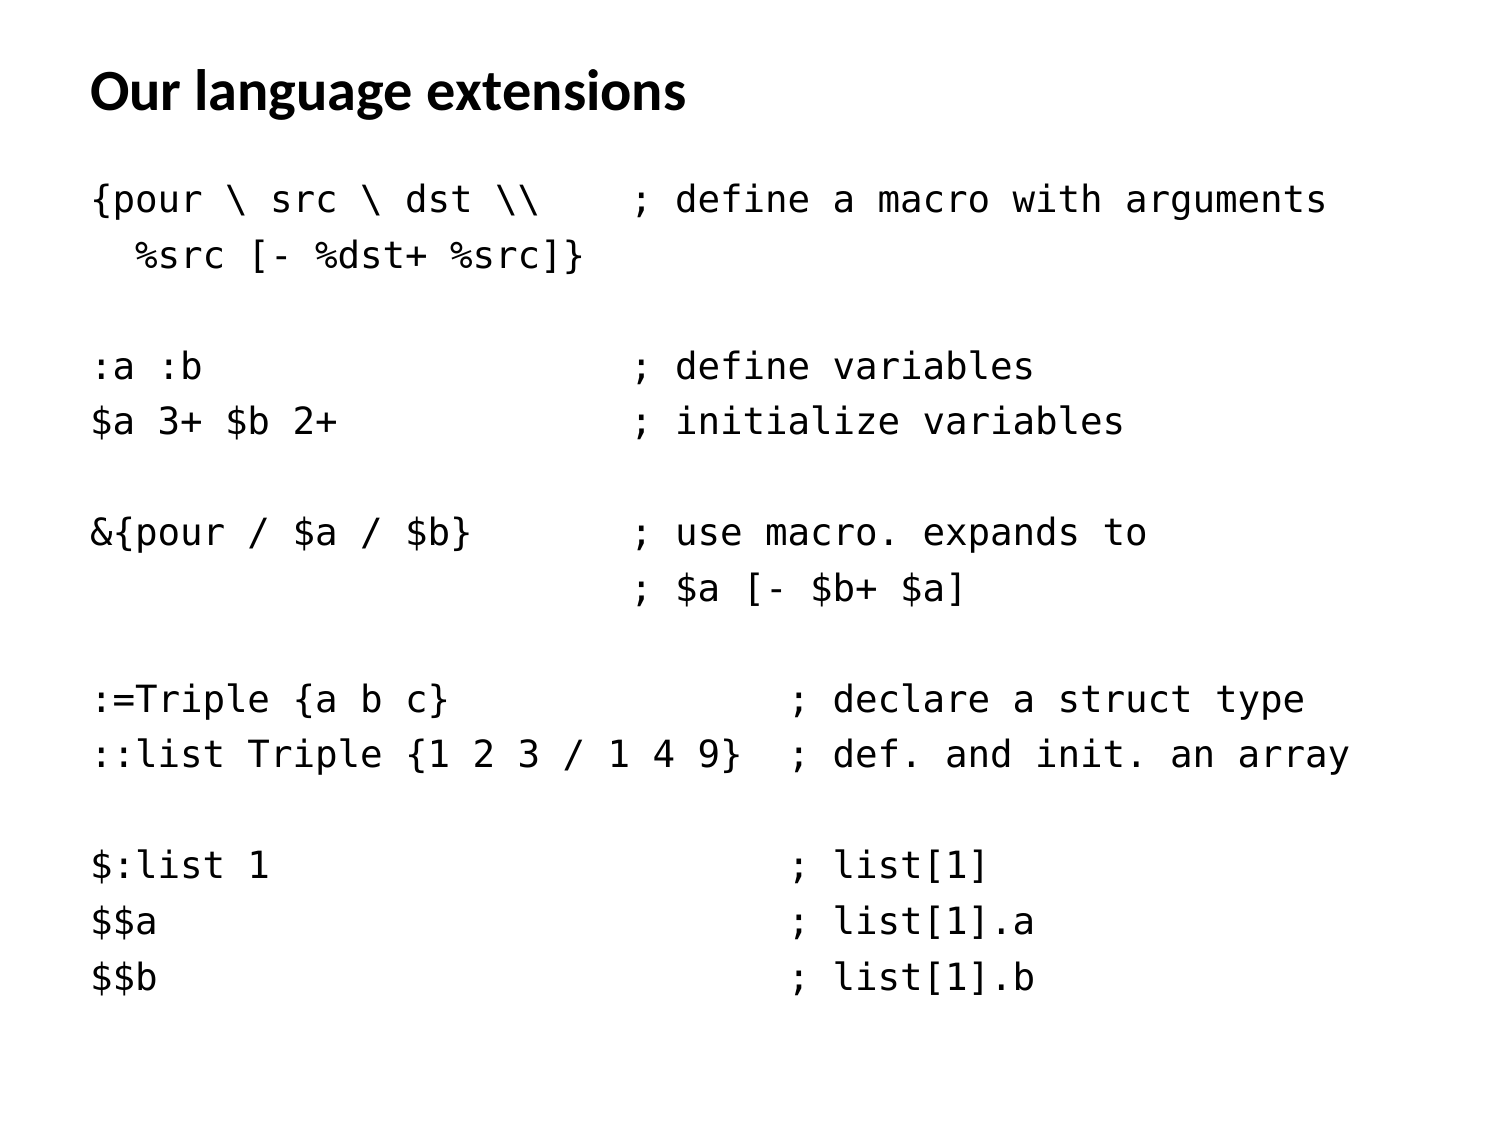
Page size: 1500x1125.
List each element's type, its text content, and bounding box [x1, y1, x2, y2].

list Our language extensions {pour \ src \ dst \\ ; define a macro with arguments %src [- %dst+ %src]} :a :b ; define variables $a 3+ $b 2+ ; initialize variables &{pour / $a / $b} ; use macro. expands to ; $a [- $b+ $a] :=Triple {a b c} ; declare a struct type ::list Triple {1 2 3 / 1 4 9} ; def. and init. an array $:list 1 ; list[1] $$a ; list[1].a $$b ; list[1].b [75, 44, 1426, 1020]
